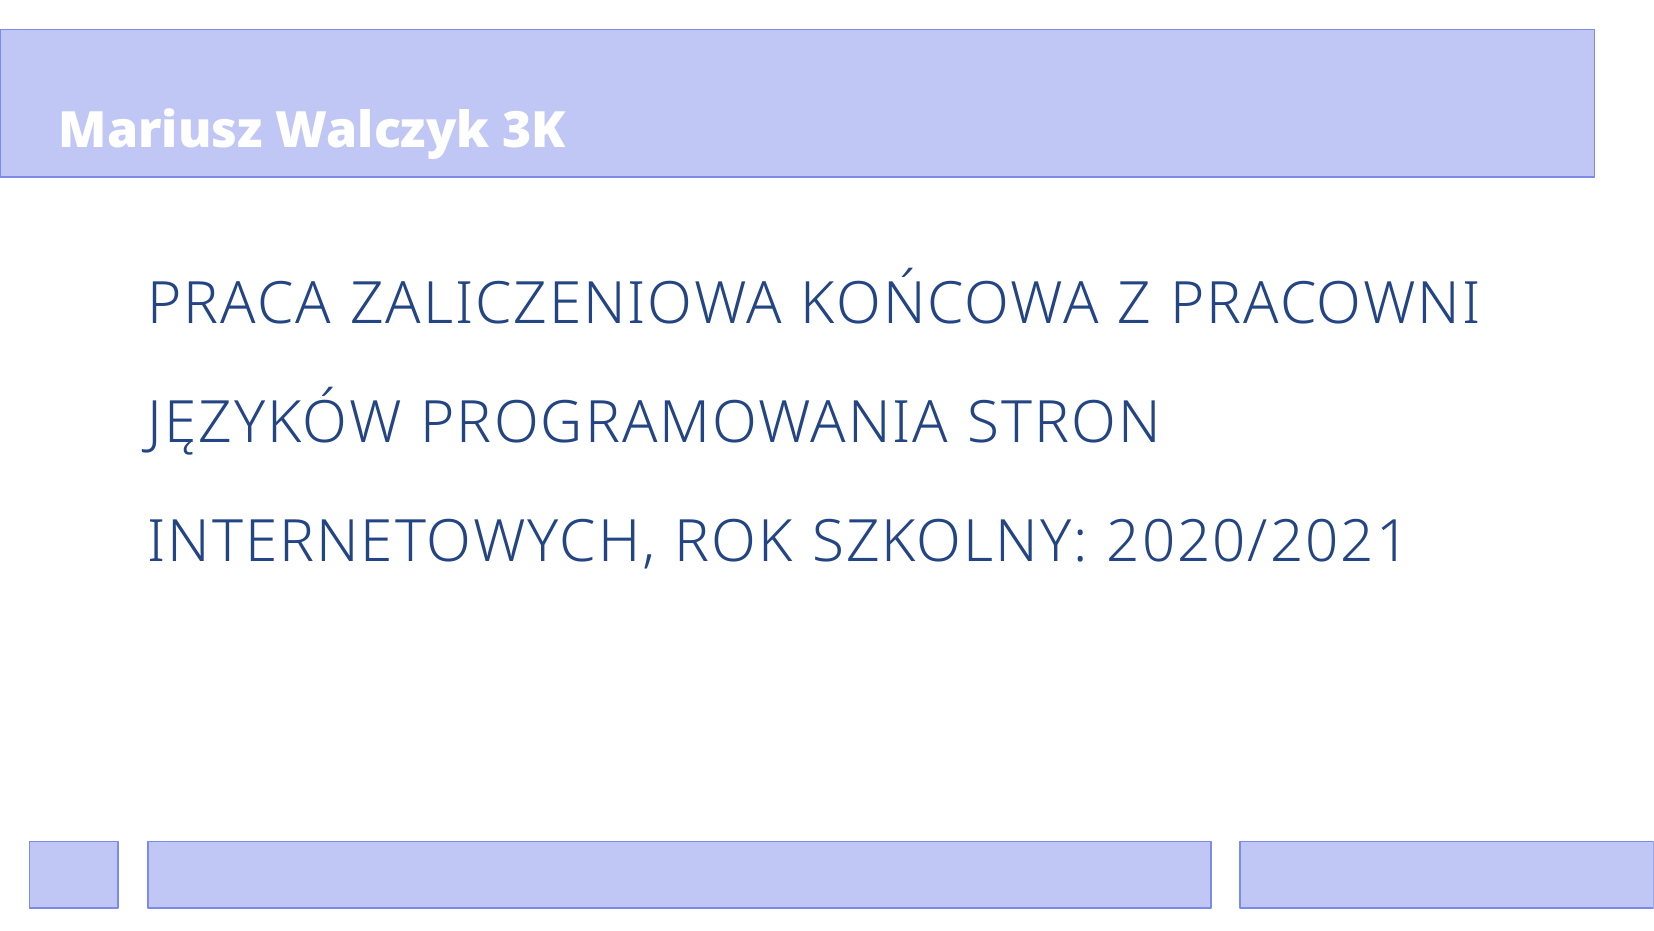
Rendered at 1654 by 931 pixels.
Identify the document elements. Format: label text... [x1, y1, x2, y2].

title Mariusz Walczyk 3K [59, 44, 1595, 163]
subtitle Praca zaliczeniowa końcowa z pracowni języków programowania stron internetowych, rok szkolny: 2020/2021 [147, 221, 1506, 798]
